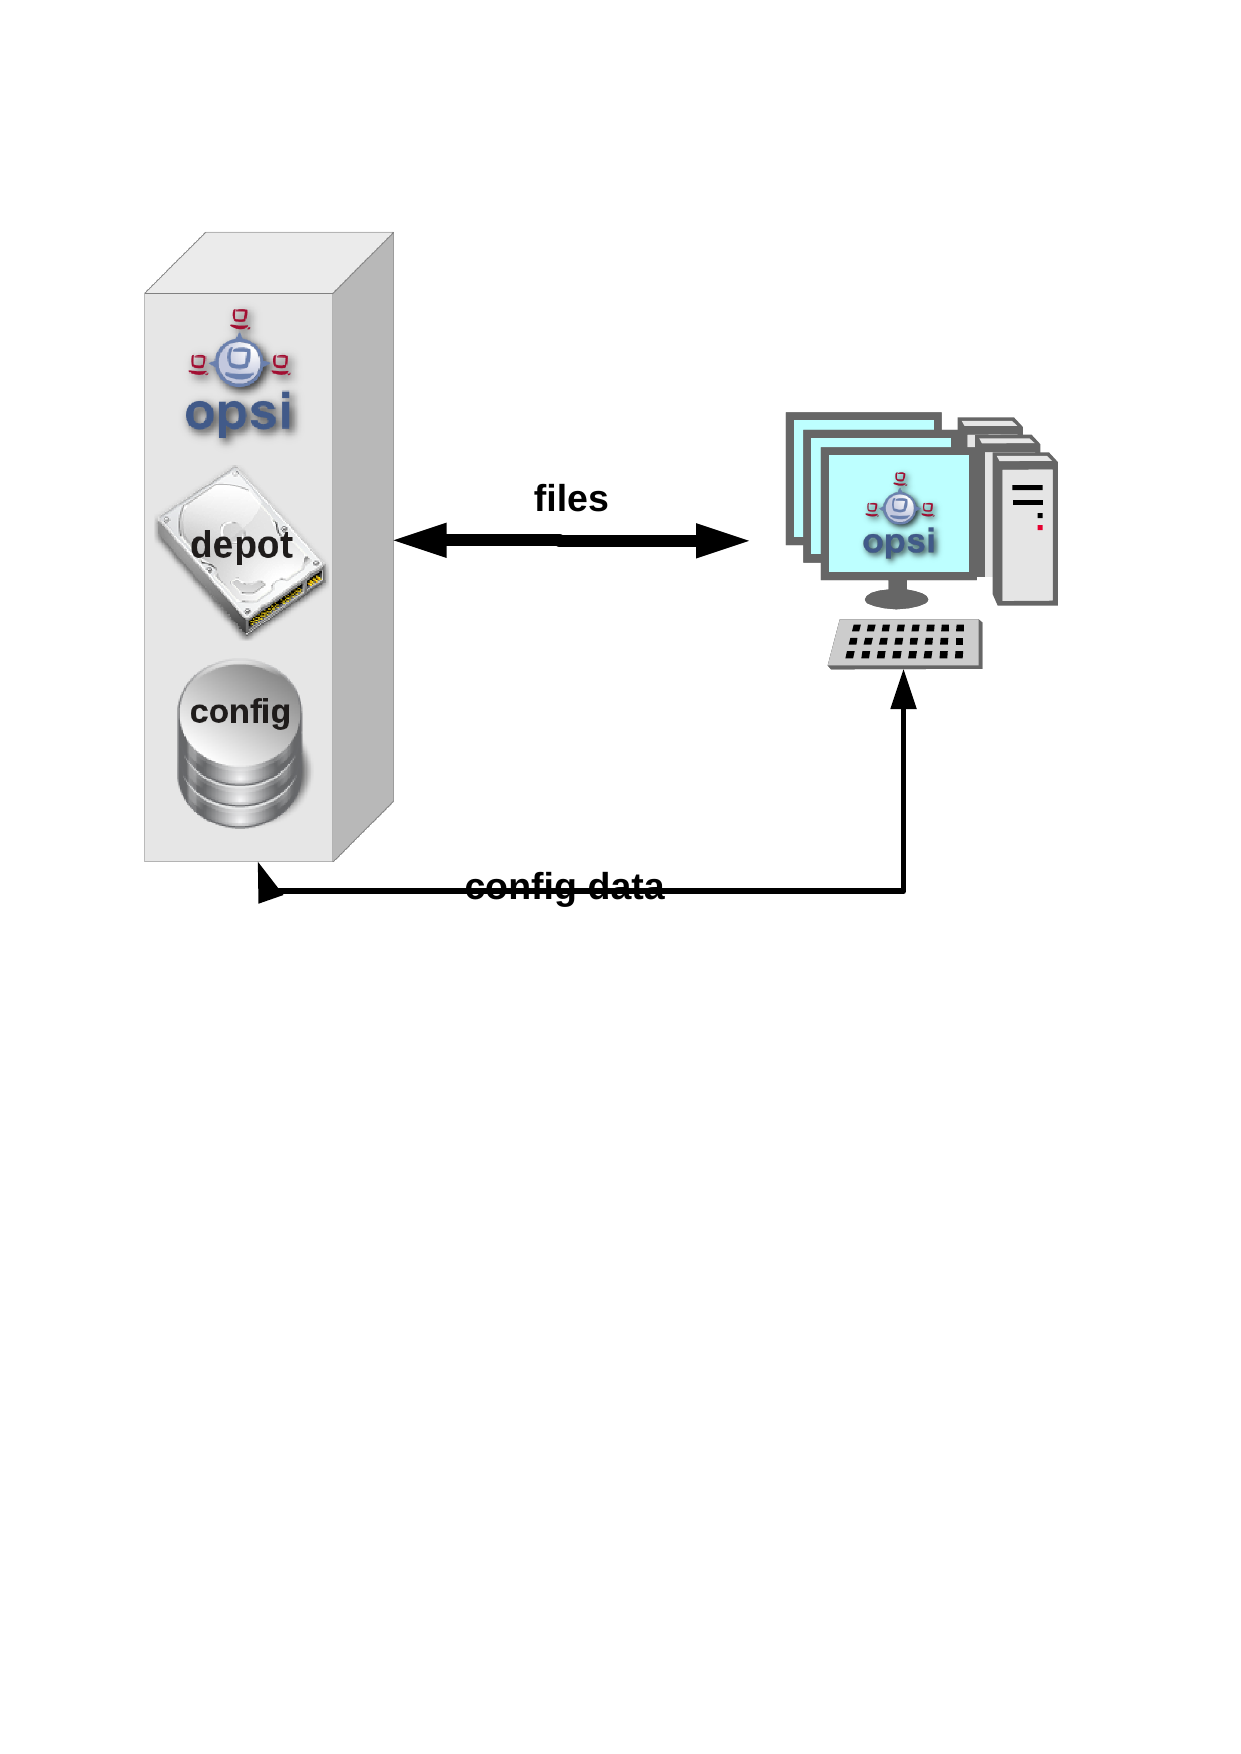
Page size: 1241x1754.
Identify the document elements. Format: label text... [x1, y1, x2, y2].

text_box config data [449, 858, 680, 888]
text_box [749, 412, 1058, 670]
text_box config data [449, 894, 680, 942]
picture [122, 218, 394, 862]
picture [849, 465, 949, 571]
